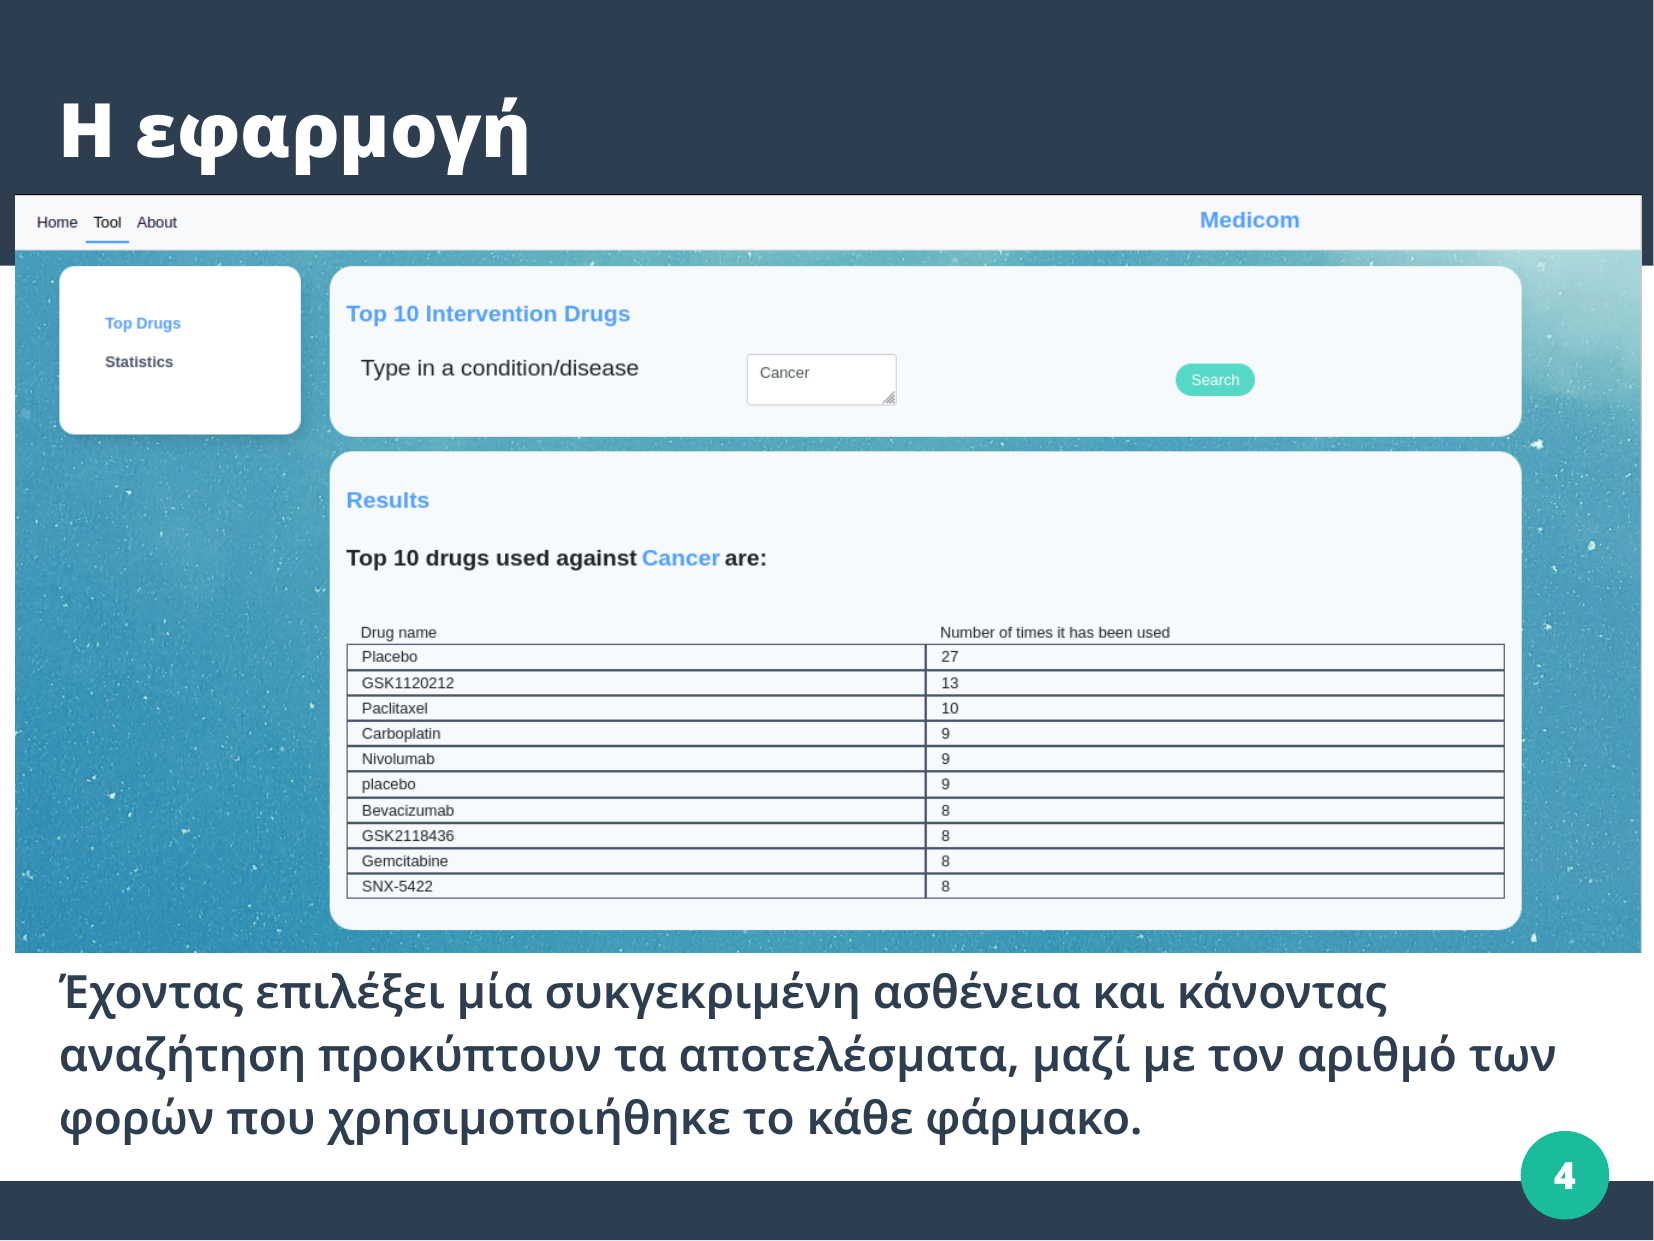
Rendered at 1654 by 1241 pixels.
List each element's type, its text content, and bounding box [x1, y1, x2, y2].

picture [15, 194, 1642, 953]
list Έχοντας επιλέξει μία συκγεκριμένη ασθένεια και κάνοντας αναζήτηση προκύπτουν τα αποτελέσματα, μαζί με τον αριθμό των φορών που χρησιμοποιήθηκε το κάθε φάρμακο. [59, 960, 1595, 1151]
title Η εφαρμογή [59, 49, 1595, 194]
